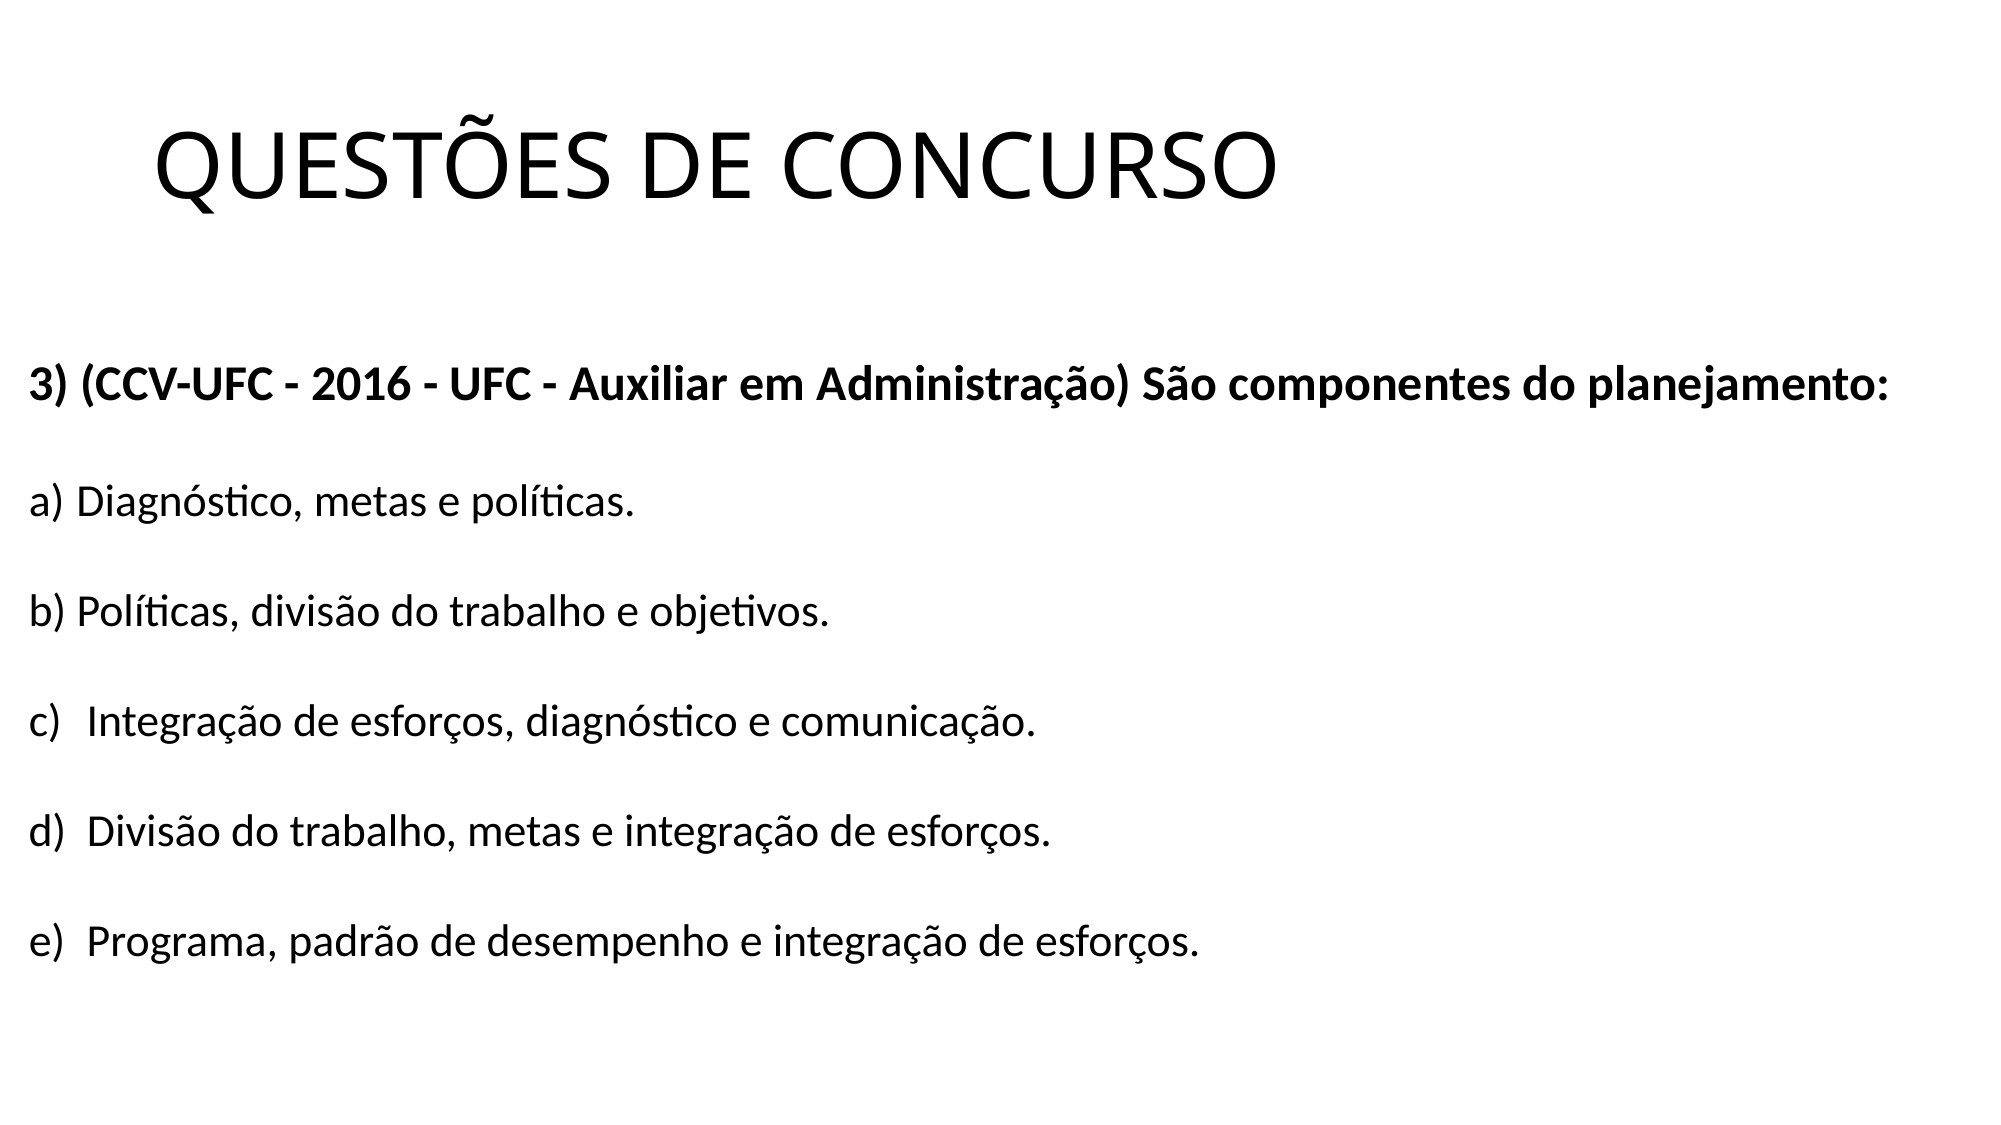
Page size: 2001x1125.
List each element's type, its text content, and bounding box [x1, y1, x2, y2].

title QUESTÕES DE CONCURSO [137, 59, 1863, 278]
list 3) (CCV-UFC - 2016 - UFC - Auxiliar em Administração) São componentes do planejamento: Diagnóstico, metas e políticas. Políticas, divisão do trabalho e objetivos. Integração de esforços, diagnóstico e comunicação. Divisão do trabalho, metas e integração de esforços. Programa, padrão de desempenho e integração de esforços. [13, 342, 1921, 1035]
